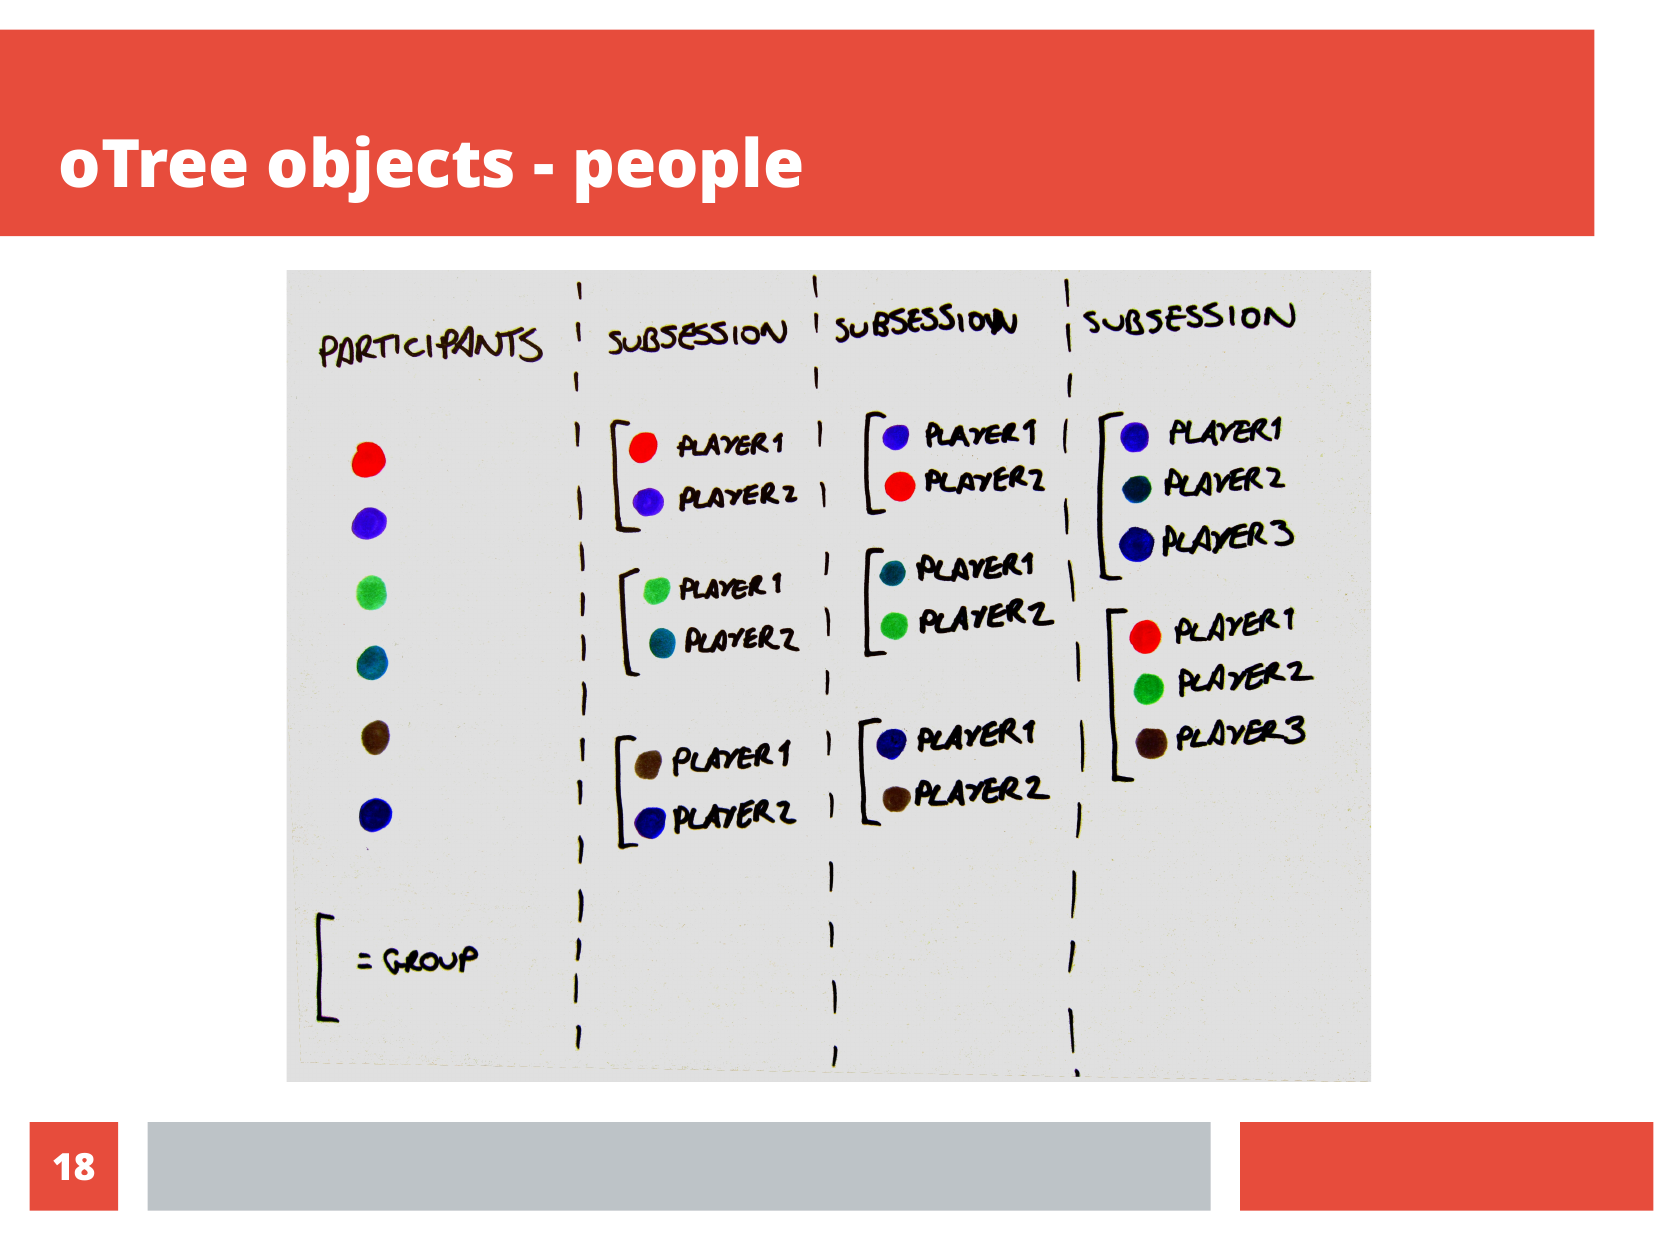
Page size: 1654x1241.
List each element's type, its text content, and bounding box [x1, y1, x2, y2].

picture [286, 270, 1372, 1082]
title oTree objects - people [59, 59, 1595, 207]
